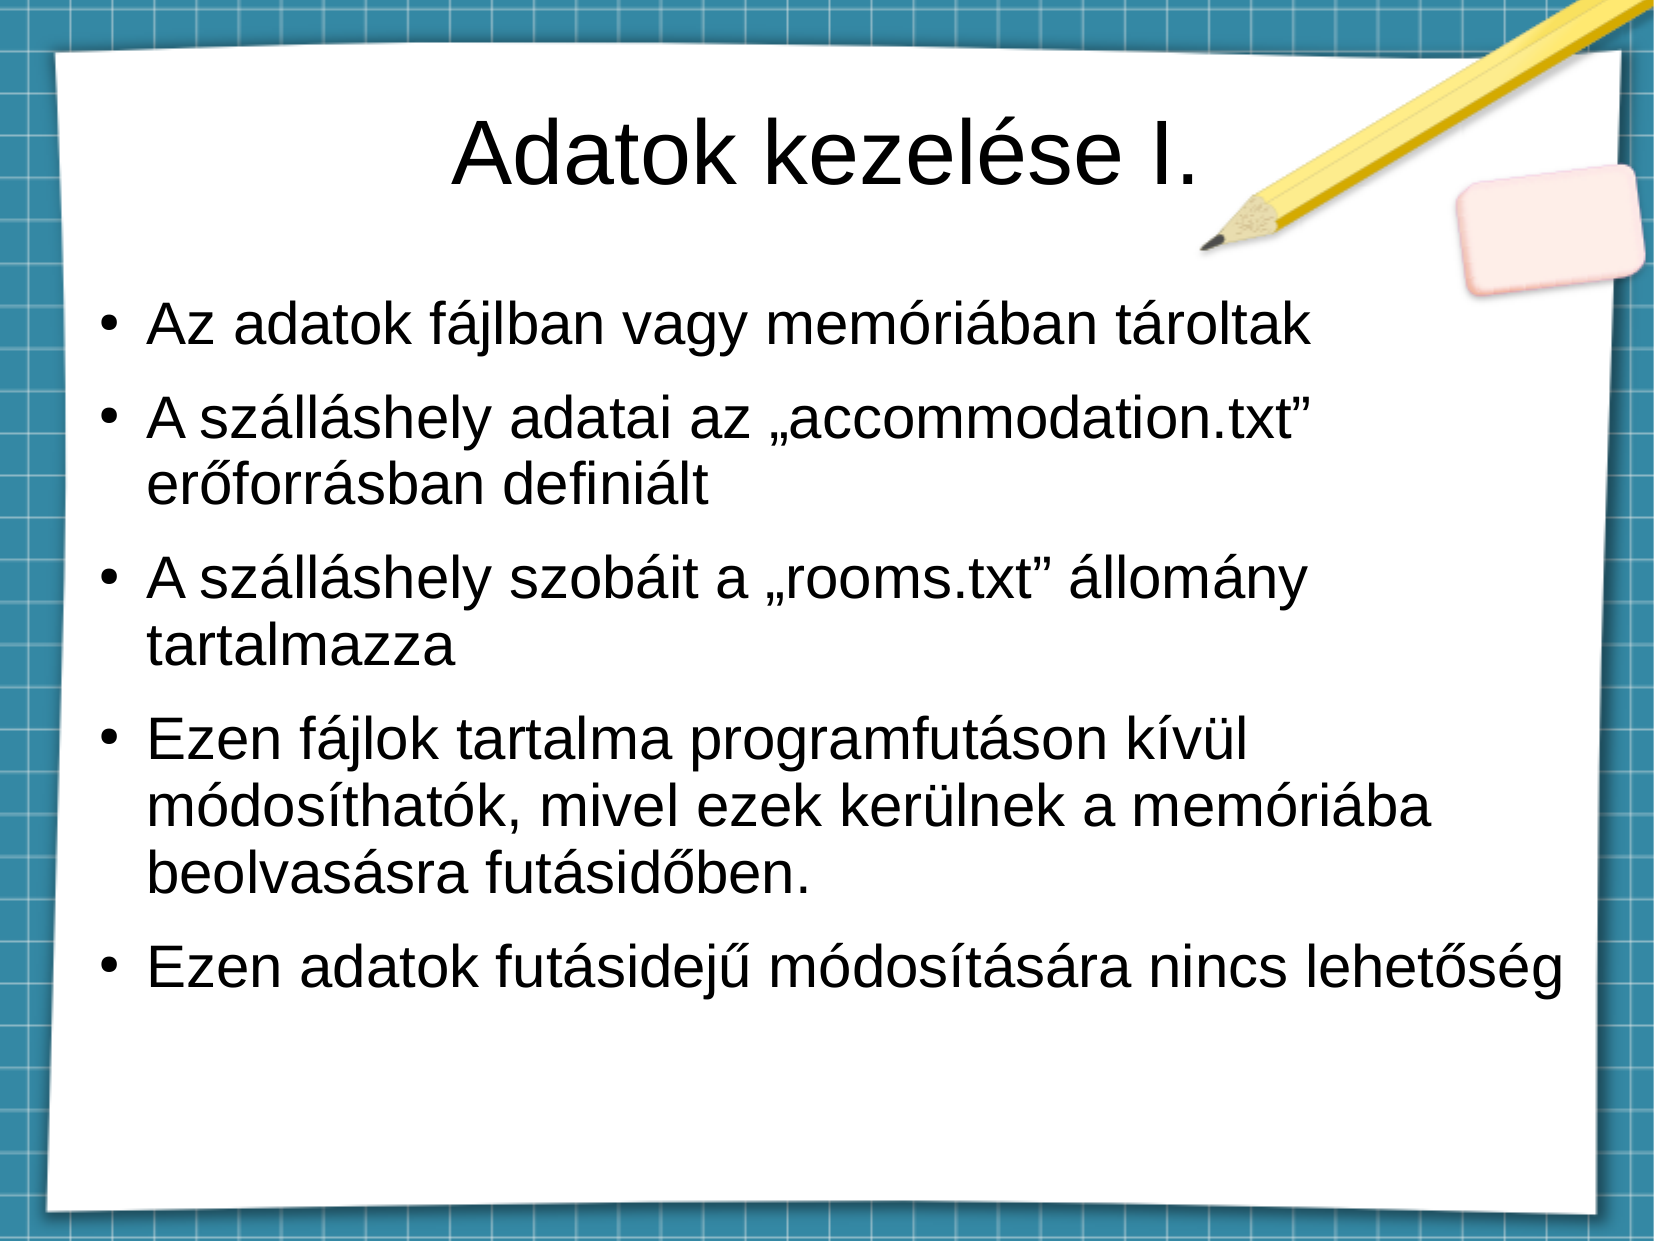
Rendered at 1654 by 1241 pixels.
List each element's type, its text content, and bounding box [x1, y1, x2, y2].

list Az adatok fájlban vagy memóriában tároltak A szálláshely adatai az „accommodation.txt” erőforrásban definiált A szálláshely szobáit a „rooms.txt” állomány tartalmazza Ezen fájlok tartalma programfutáson kívül módosíthatók, mivel ezek kerülnek a memóriába beolvasásra futásidőben. Ezen adatok futásidejű módosítására nincs lehetőség [82, 290, 1571, 1010]
title Adatok kezelése I. [82, 49, 1571, 257]
picture [0, 0, 1654, 1241]
